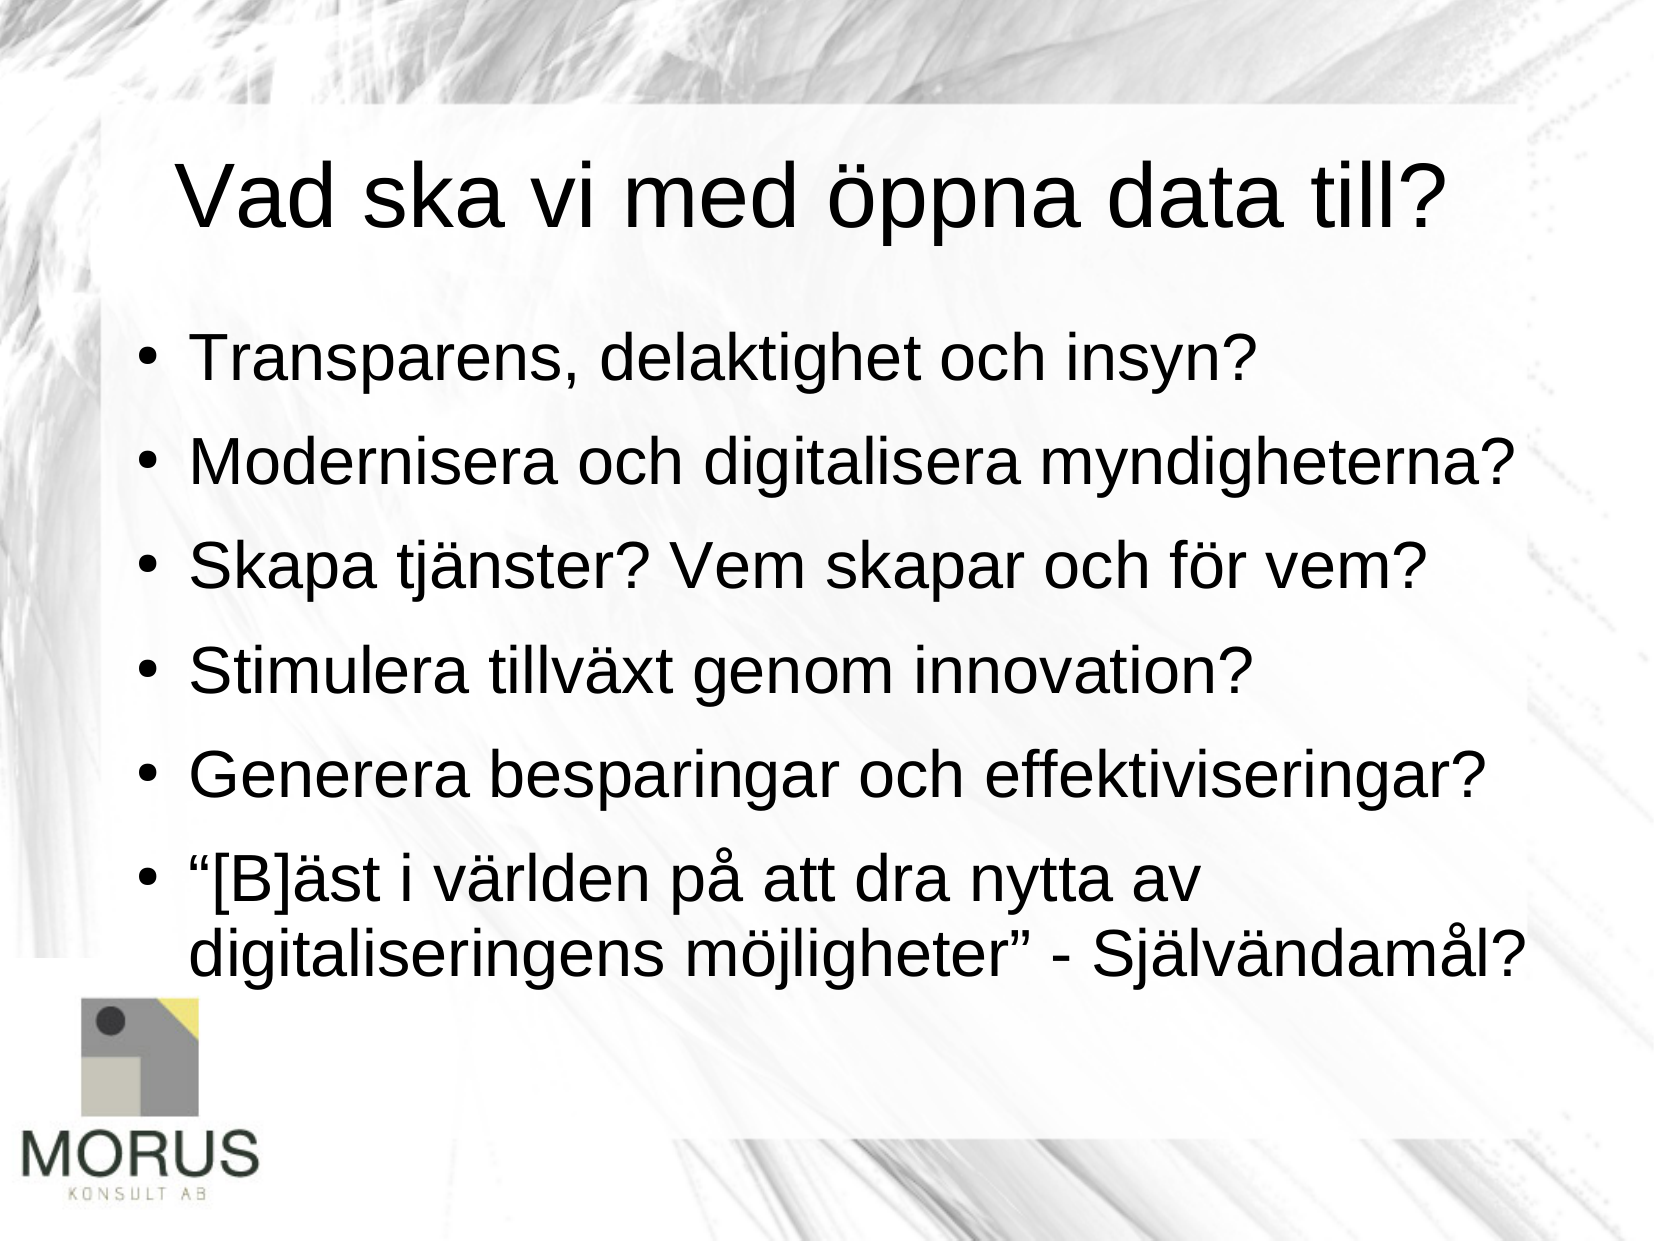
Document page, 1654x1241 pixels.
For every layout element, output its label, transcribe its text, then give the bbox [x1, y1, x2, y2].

list Transparens, delaktighet och insyn? Modernisera och digitalisera myndigheterna? Skapa tjänster? Vem skapar och för vem? Stimulera tillväxt genom innovation? Generera besparingar och effektiviseringar? “[B]äst i världen på att dra nytta av digitaliseringens möjligheter” - Självändamål? [118, 319, 1571, 1040]
picture [0, 0, 1654, 1241]
title Vad ska vi med öppna data till? [118, 112, 1506, 281]
